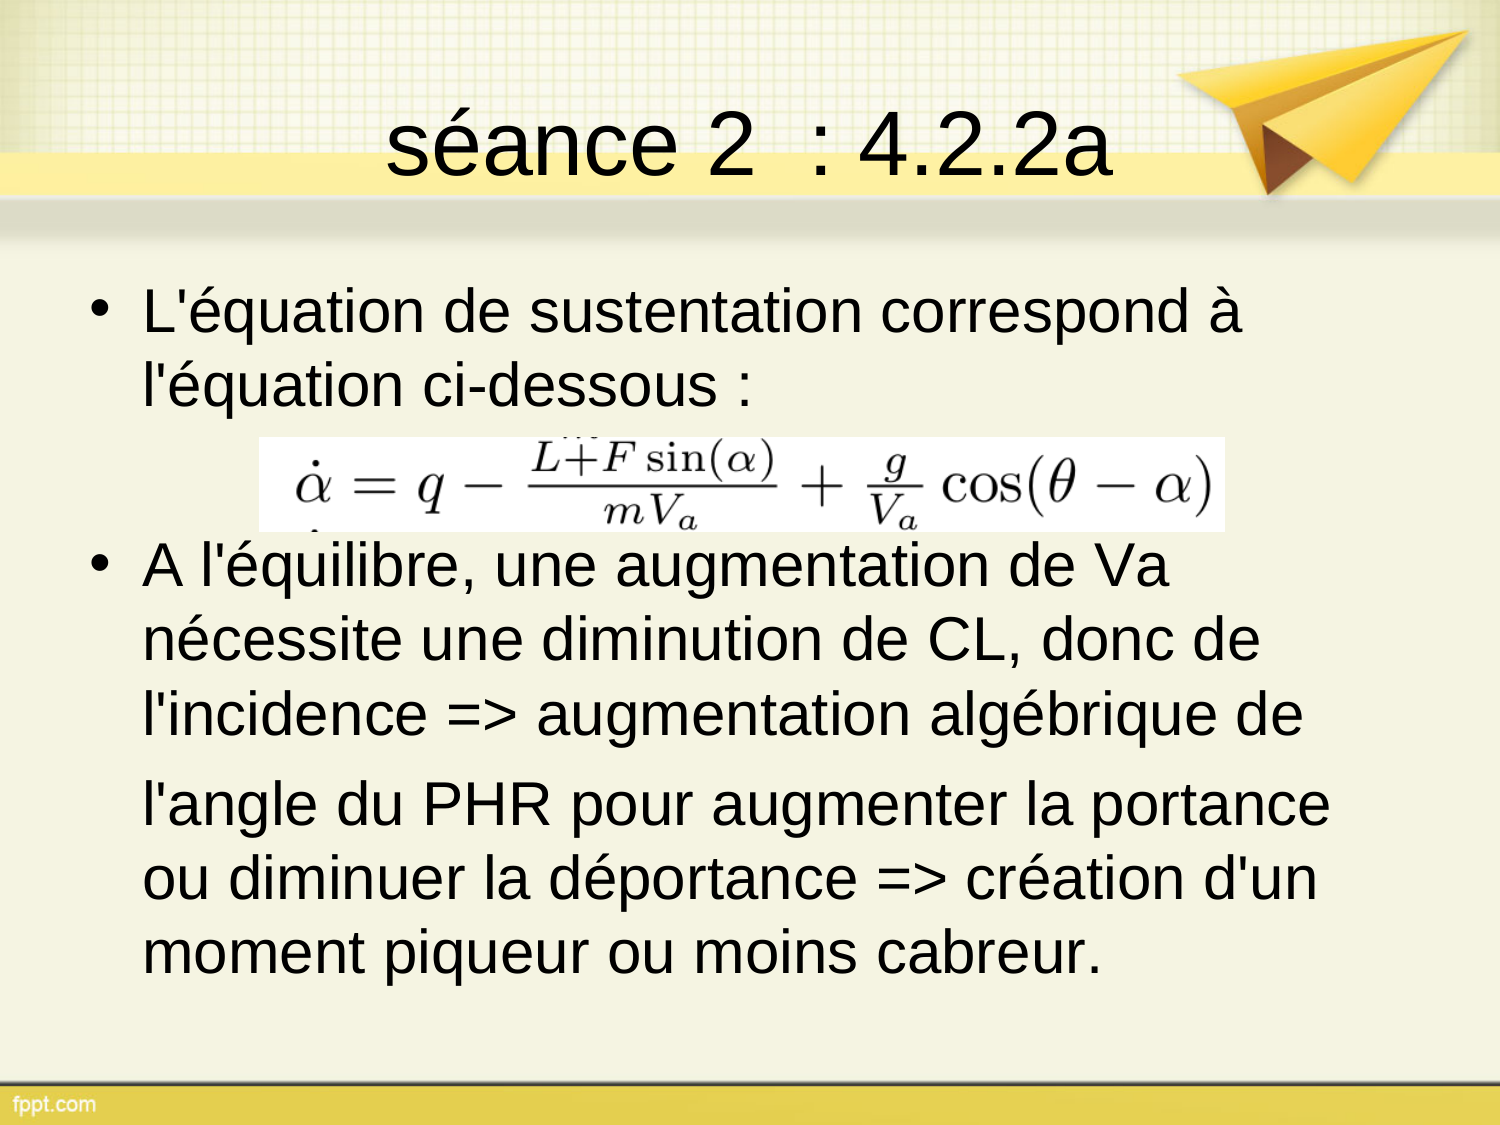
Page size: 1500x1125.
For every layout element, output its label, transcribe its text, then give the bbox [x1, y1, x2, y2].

list L'équation de sustentation correspond à l'équation ci-dessous : A l'équilibre, une augmentation de Va nécessite une diminution de CL, donc de l'incidence => augmentation algébrique de l'angle du PHR pour augmenter la portance ou diminuer la déportance => création d'un moment piqueur ou moins cabreur. [75, 262, 1426, 1005]
title séance 2 : 4.2.2a [75, 45, 1426, 233]
picture [0, 0, 1500, 1125]
